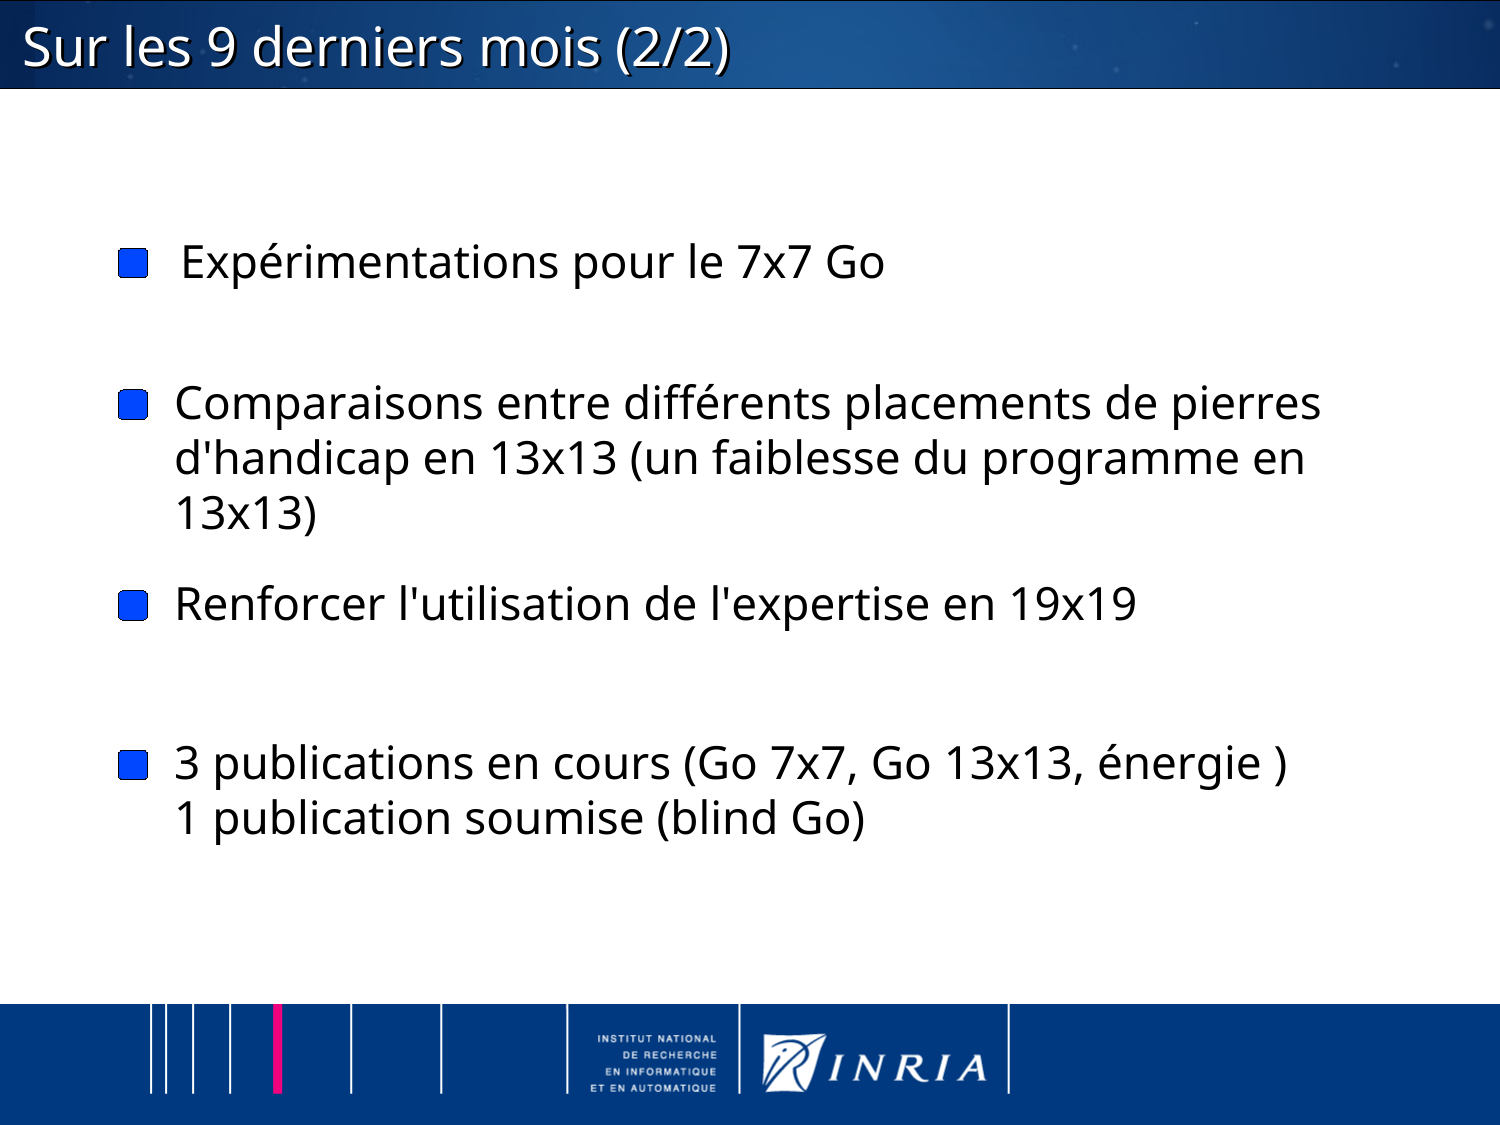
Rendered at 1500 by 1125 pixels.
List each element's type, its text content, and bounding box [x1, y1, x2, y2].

text_box Renforcer l'utilisation de l'expertise en 19x19 [159, 566, 1418, 637]
text_box [118, 389, 148, 420]
picture [0, 1004, 1500, 1125]
text_box 3 publications en cours (Go 7x7, Go 13x13, énergie ) 1 publication soumise (blind Go) [159, 726, 1418, 852]
text_box [118, 590, 148, 621]
text_box [118, 750, 148, 780]
text_box Expérimentations pour le 7x7 Go [165, 225, 1145, 296]
text_box [118, 248, 148, 278]
text_box Sur les 9 derniers mois (2/2) [0, 0, 1500, 89]
text_box Comparaisons entre différents placements de pierres d'handicap en 13x13 (un faiblesse du programme en 13x13) [159, 365, 1418, 491]
